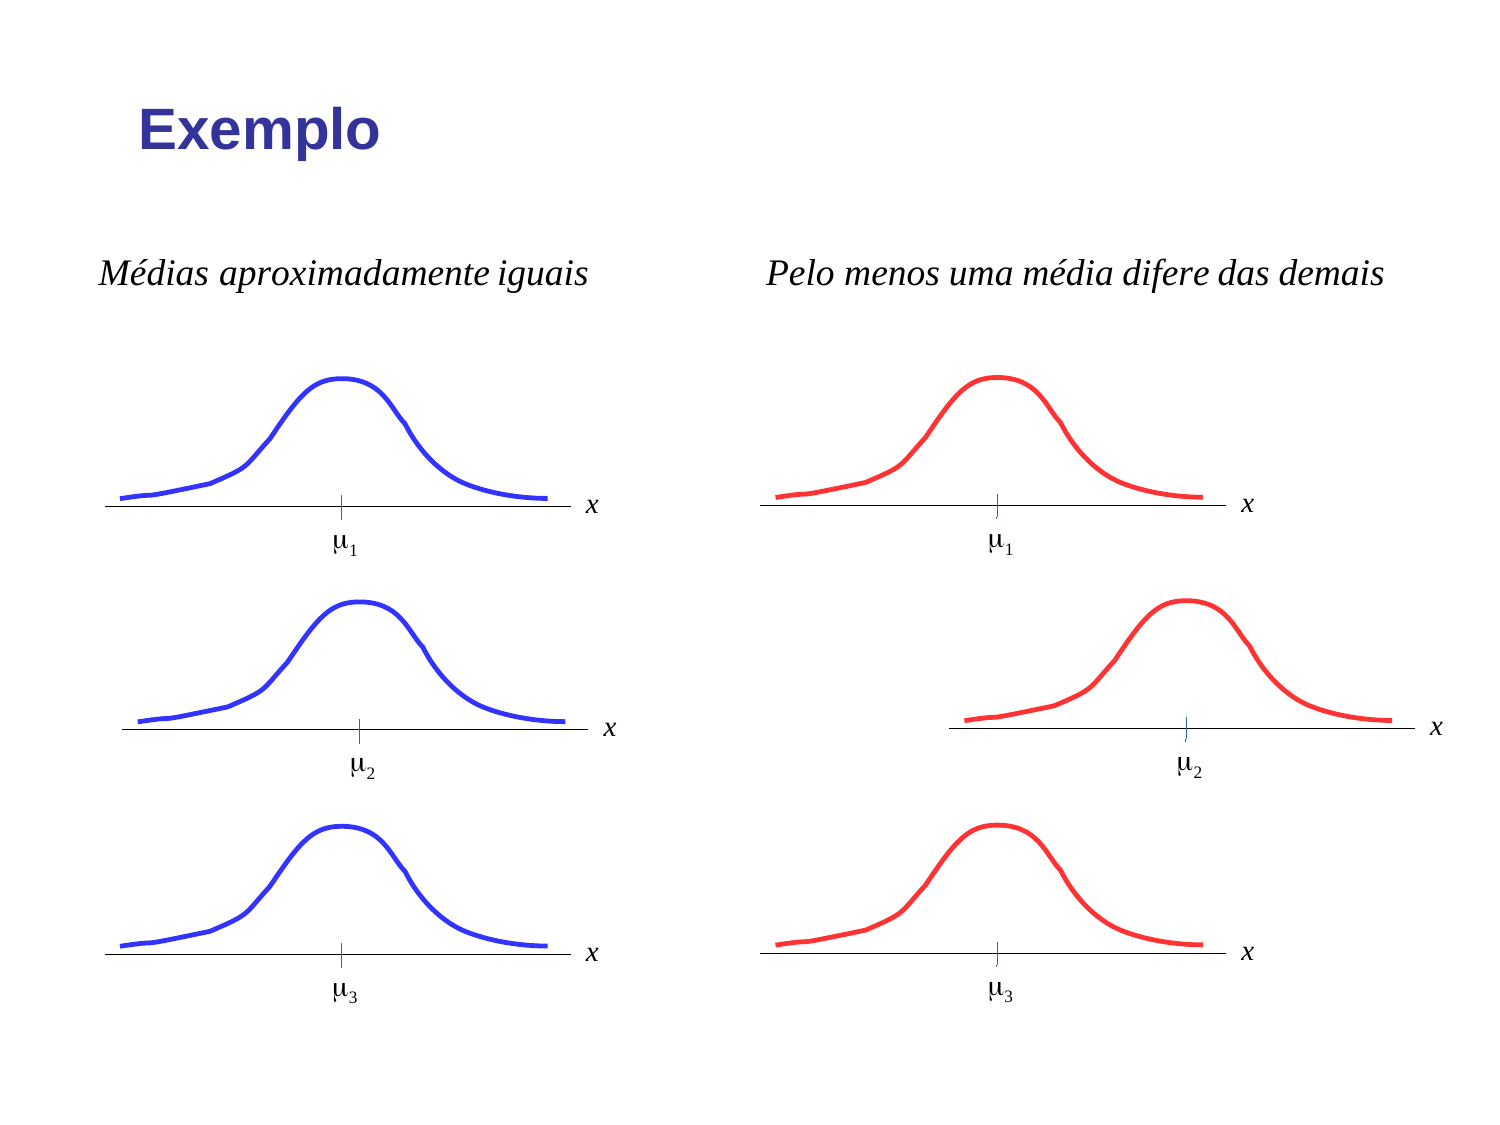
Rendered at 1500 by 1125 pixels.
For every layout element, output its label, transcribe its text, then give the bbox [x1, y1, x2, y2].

chart [343, 757, 382, 783]
chart [577, 487, 606, 520]
chart [577, 934, 606, 967]
chart [981, 980, 1020, 1006]
chart [758, 252, 1393, 294]
chart [595, 710, 624, 743]
chart [1422, 709, 1451, 742]
chart [981, 533, 1020, 559]
chart [325, 534, 364, 560]
chart [325, 982, 364, 1008]
chart [1170, 756, 1209, 782]
chart [1233, 485, 1262, 518]
chart [1233, 933, 1262, 966]
text_box Exemplo [123, 84, 1400, 179]
chart [90, 252, 596, 294]
